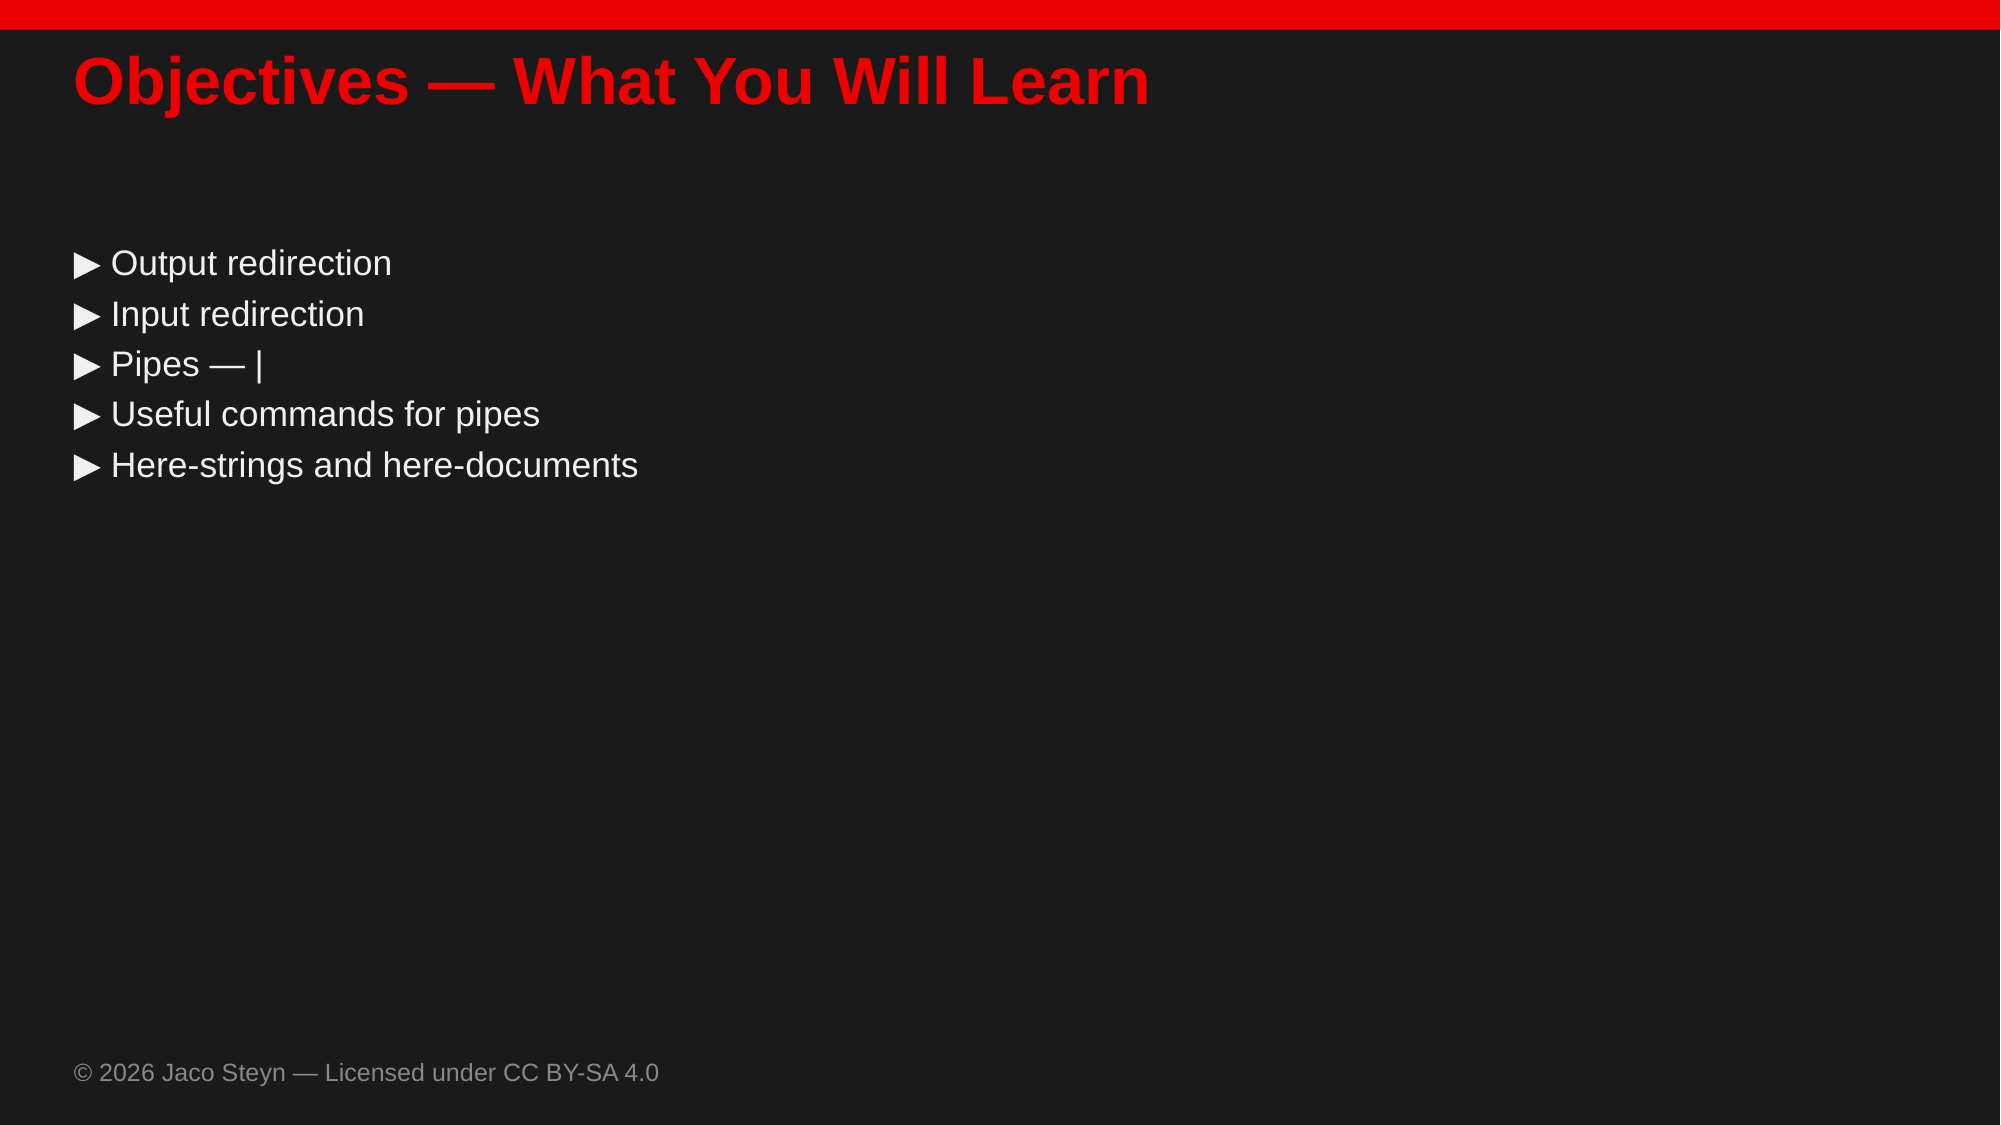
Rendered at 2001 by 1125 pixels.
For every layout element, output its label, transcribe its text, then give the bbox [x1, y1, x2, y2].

text_box © 2026 Jaco Steyn — Licensed under CC BY-SA 4.0 [59, 1051, 1942, 1093]
text_box [0, 0, 2001, 30]
text_box ▶ Output redirection ▶ Input redirection ▶ Pipes — | ▶ Useful commands for pipes ▶ Here-strings and here-documents [59, 236, 1942, 1037]
text_box Objectives — What You Will Learn [59, 36, 1942, 208]
